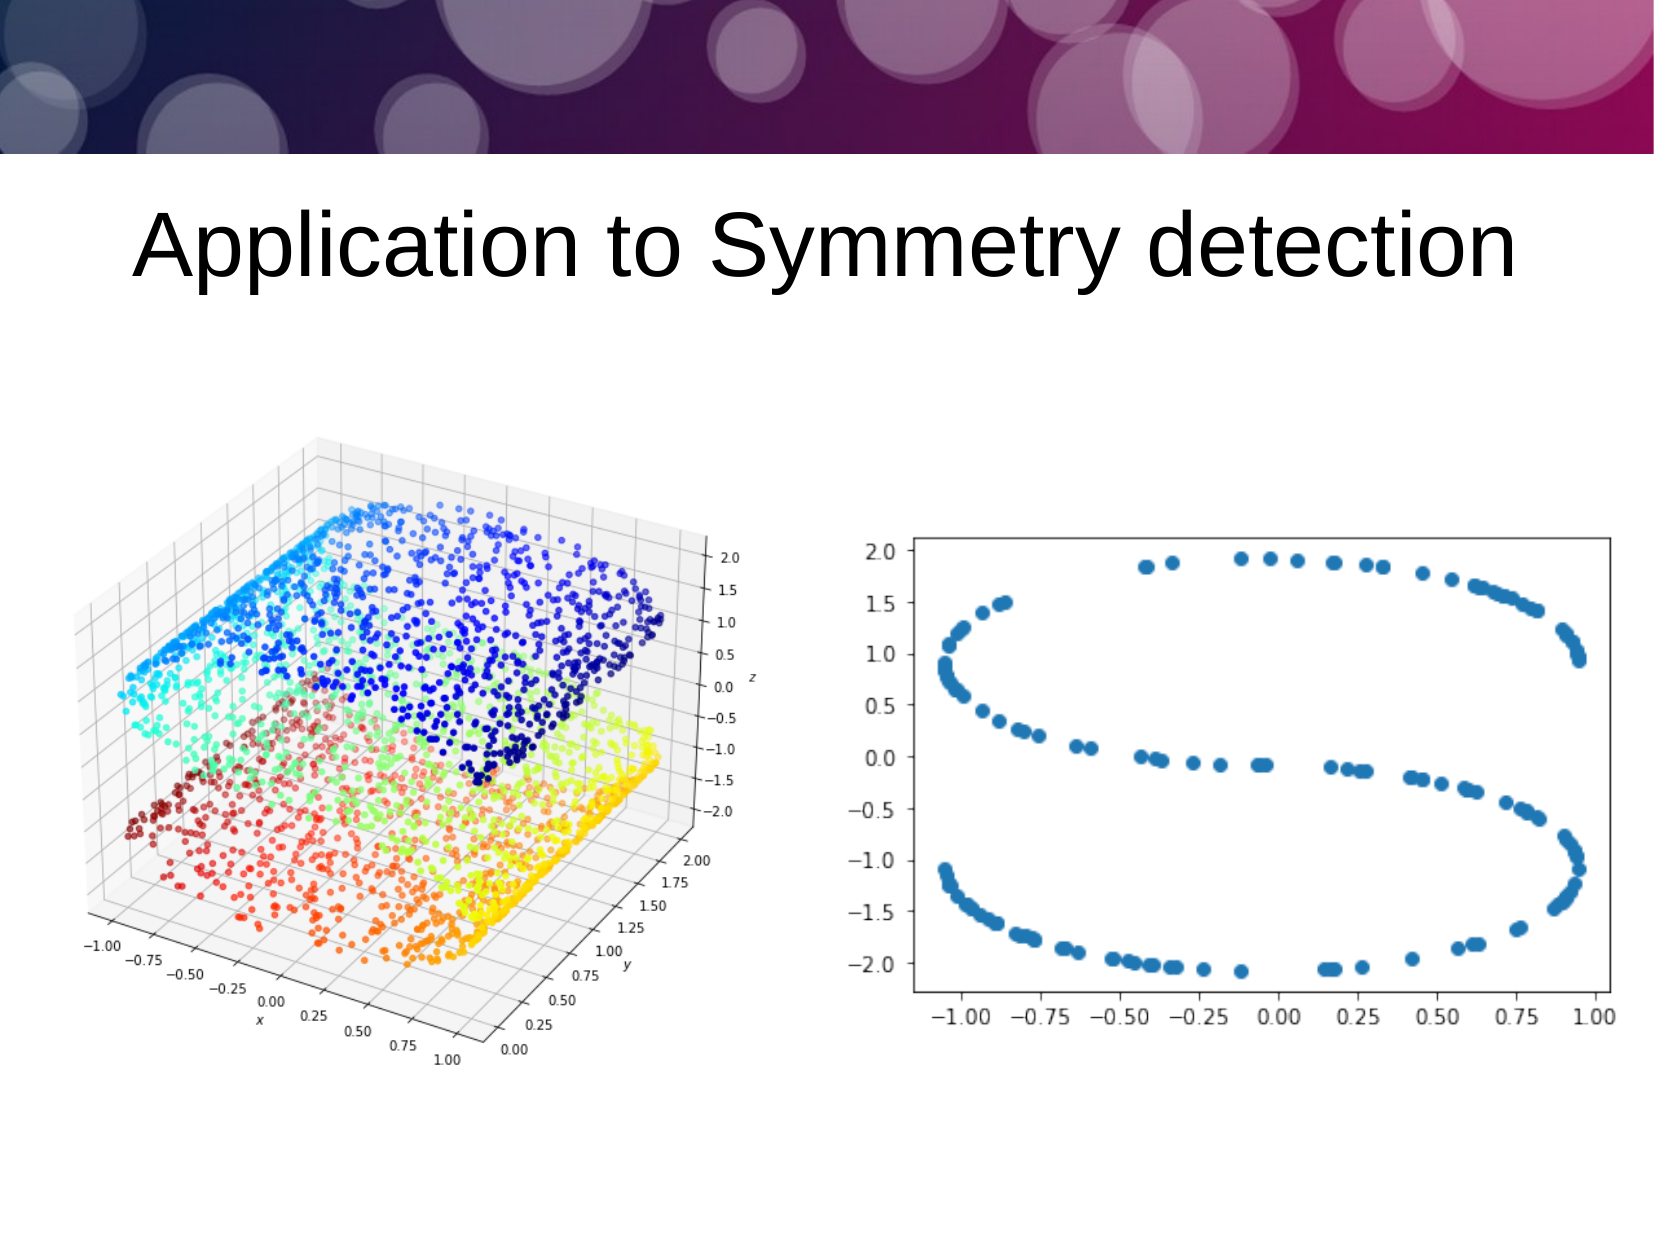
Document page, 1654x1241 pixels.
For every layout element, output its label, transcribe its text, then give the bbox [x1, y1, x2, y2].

picture [0, 0, 1654, 154]
picture [832, 525, 1633, 1042]
title Application to Symmetry detection [82, 159, 1571, 331]
picture [26, 374, 766, 1096]
